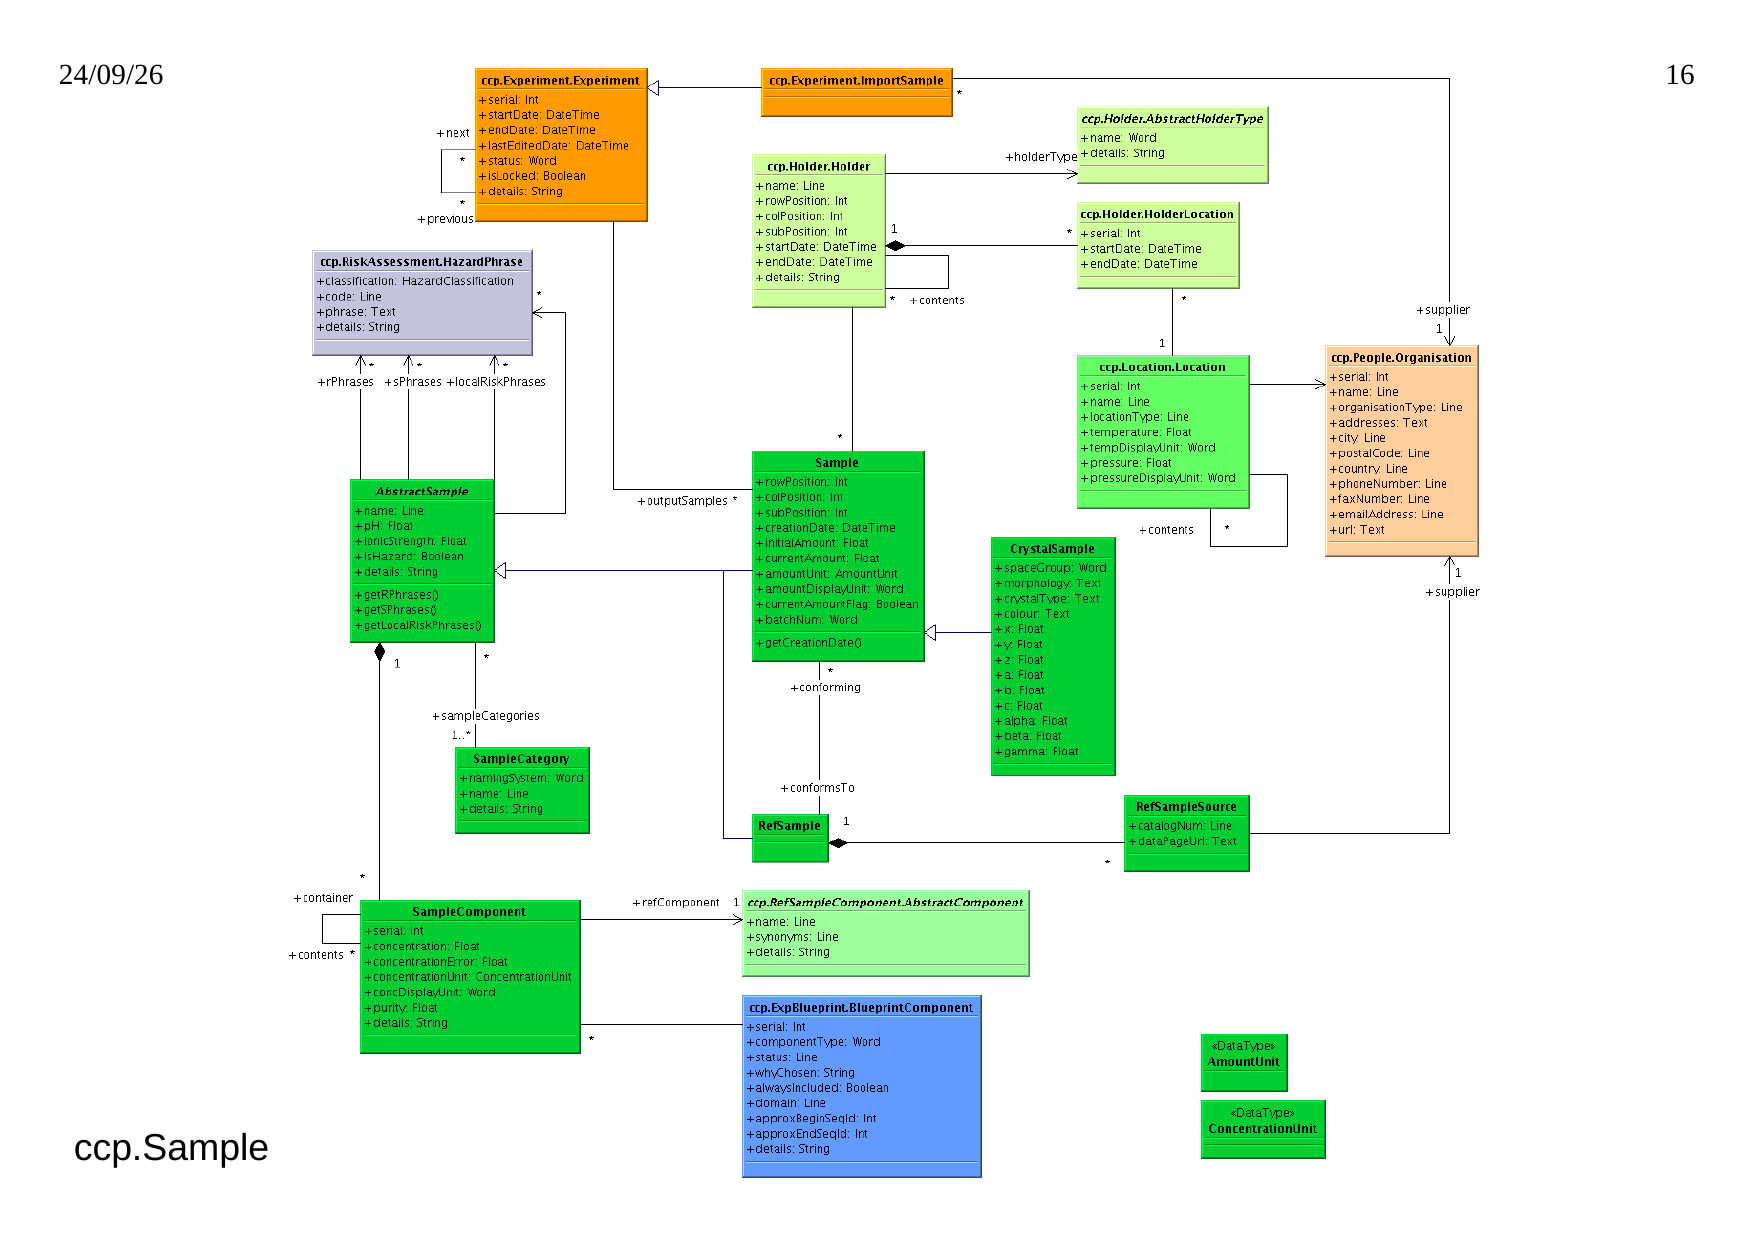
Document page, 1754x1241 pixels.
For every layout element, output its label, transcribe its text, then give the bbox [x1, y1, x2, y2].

picture [283, 63, 1487, 1186]
text_box ccp.Sample [59, 1119, 249, 1182]
